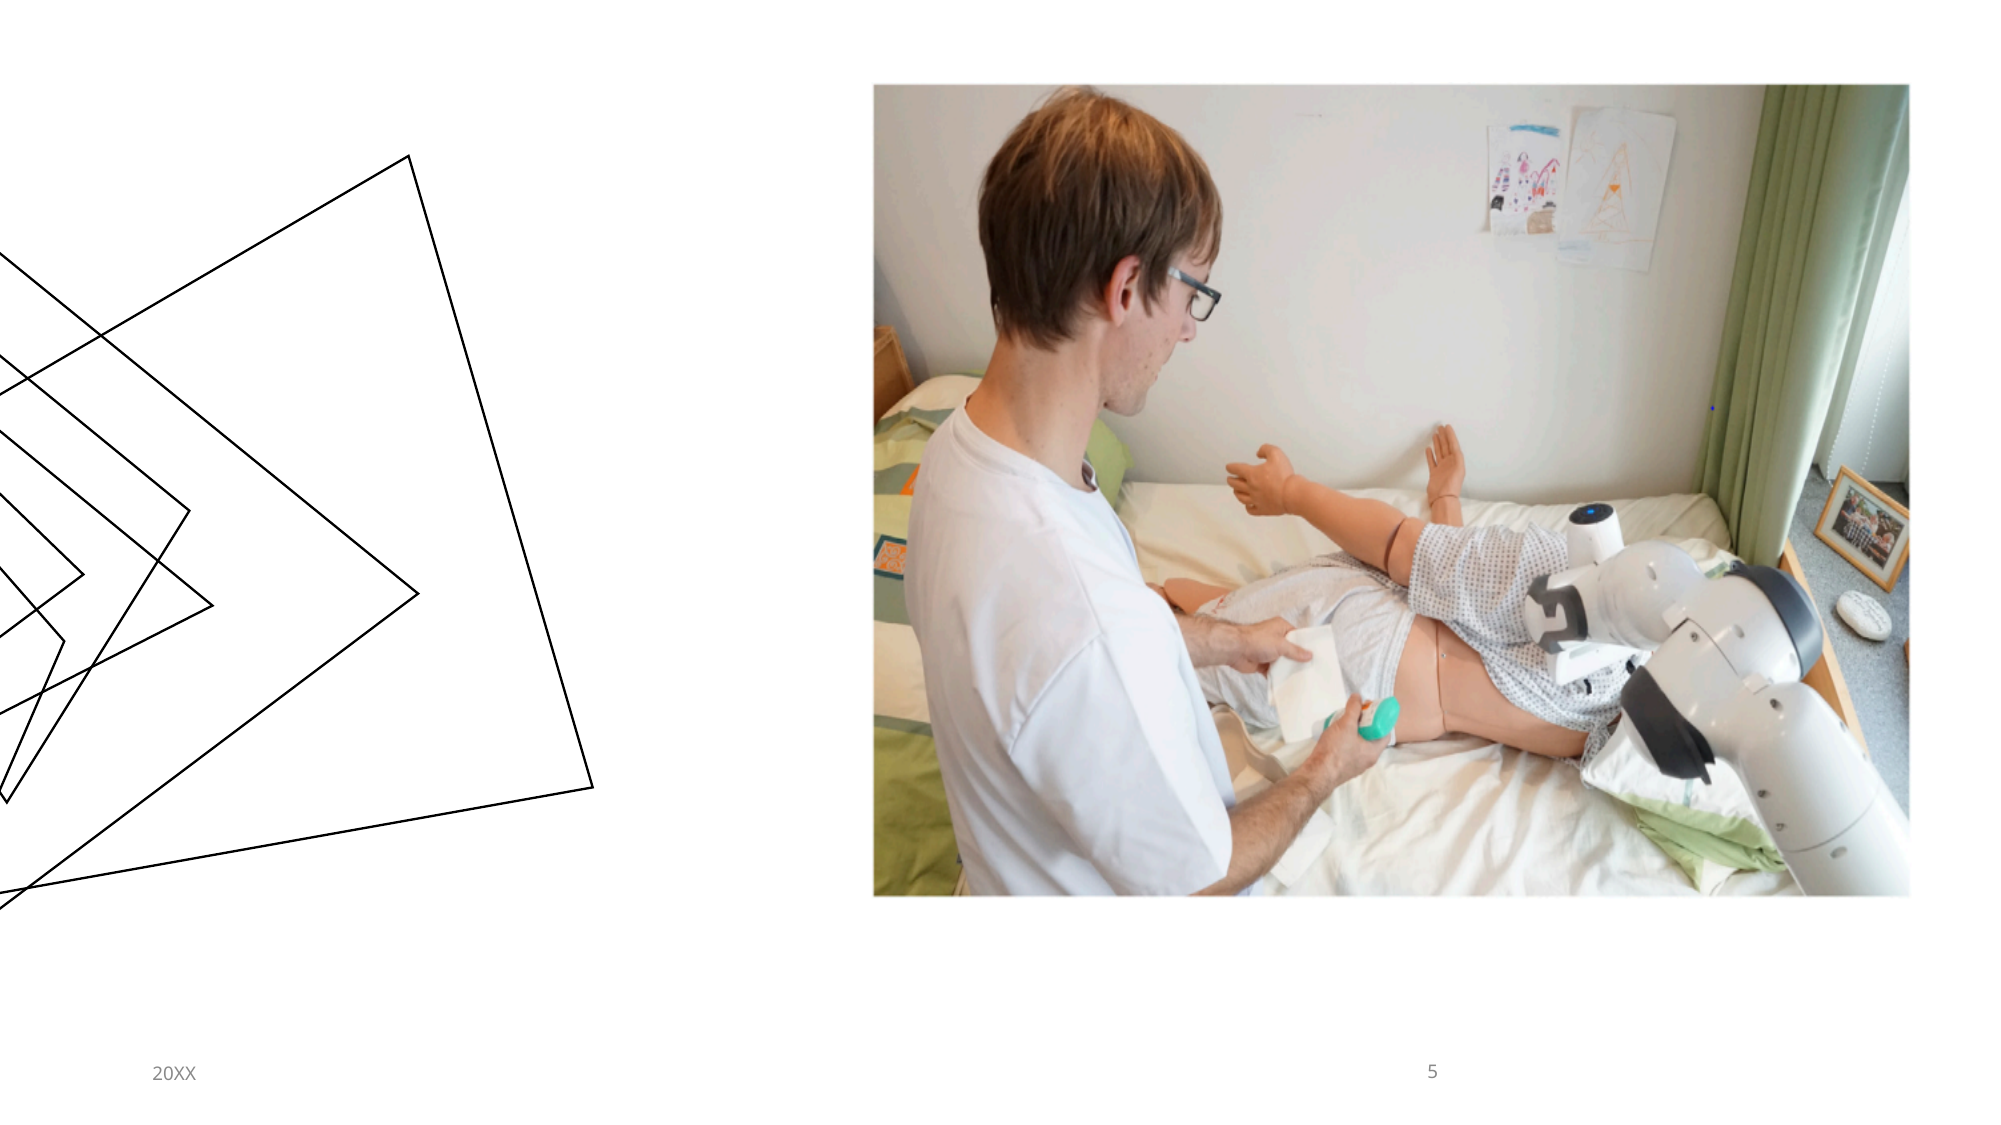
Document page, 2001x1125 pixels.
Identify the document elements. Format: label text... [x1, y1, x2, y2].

picture [865, 82, 1921, 913]
slide_number 5 [1412, 1042, 1863, 1103]
slide_number 20XX [137, 1042, 588, 1103]
